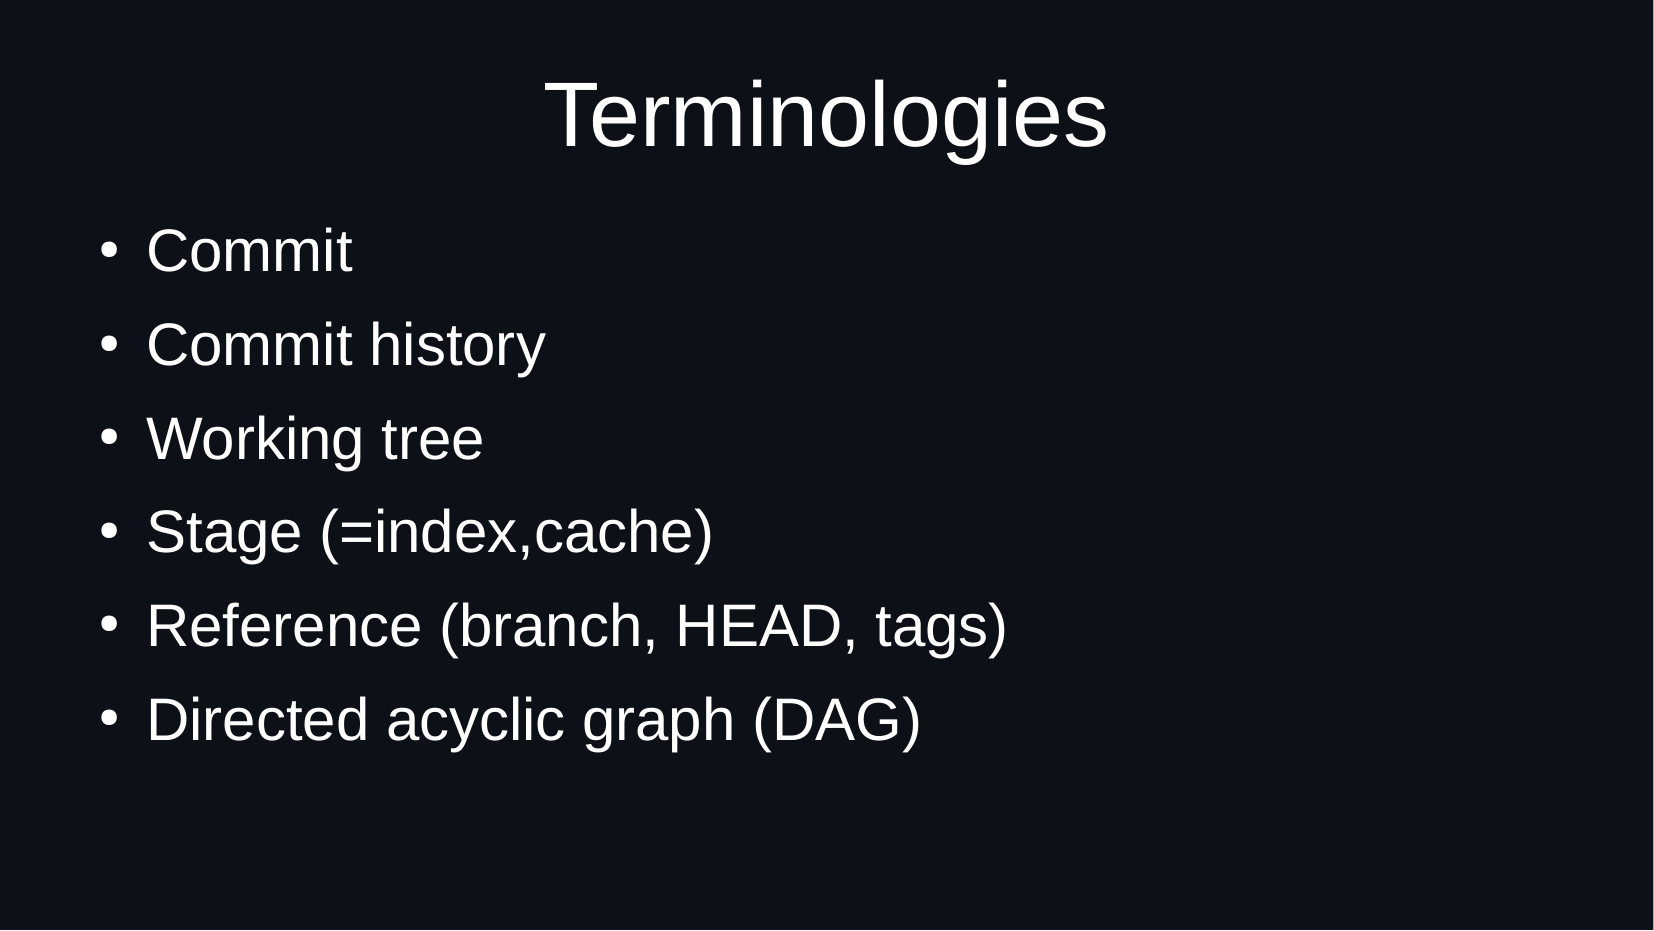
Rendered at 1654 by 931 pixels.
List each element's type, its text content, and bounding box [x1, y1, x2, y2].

list Commit Commit history Working tree Stage (=index,cache) Reference (branch, HEAD, tags) Directed acyclic graph (DAG) [82, 217, 1571, 758]
title Terminologies [82, 37, 1571, 193]
